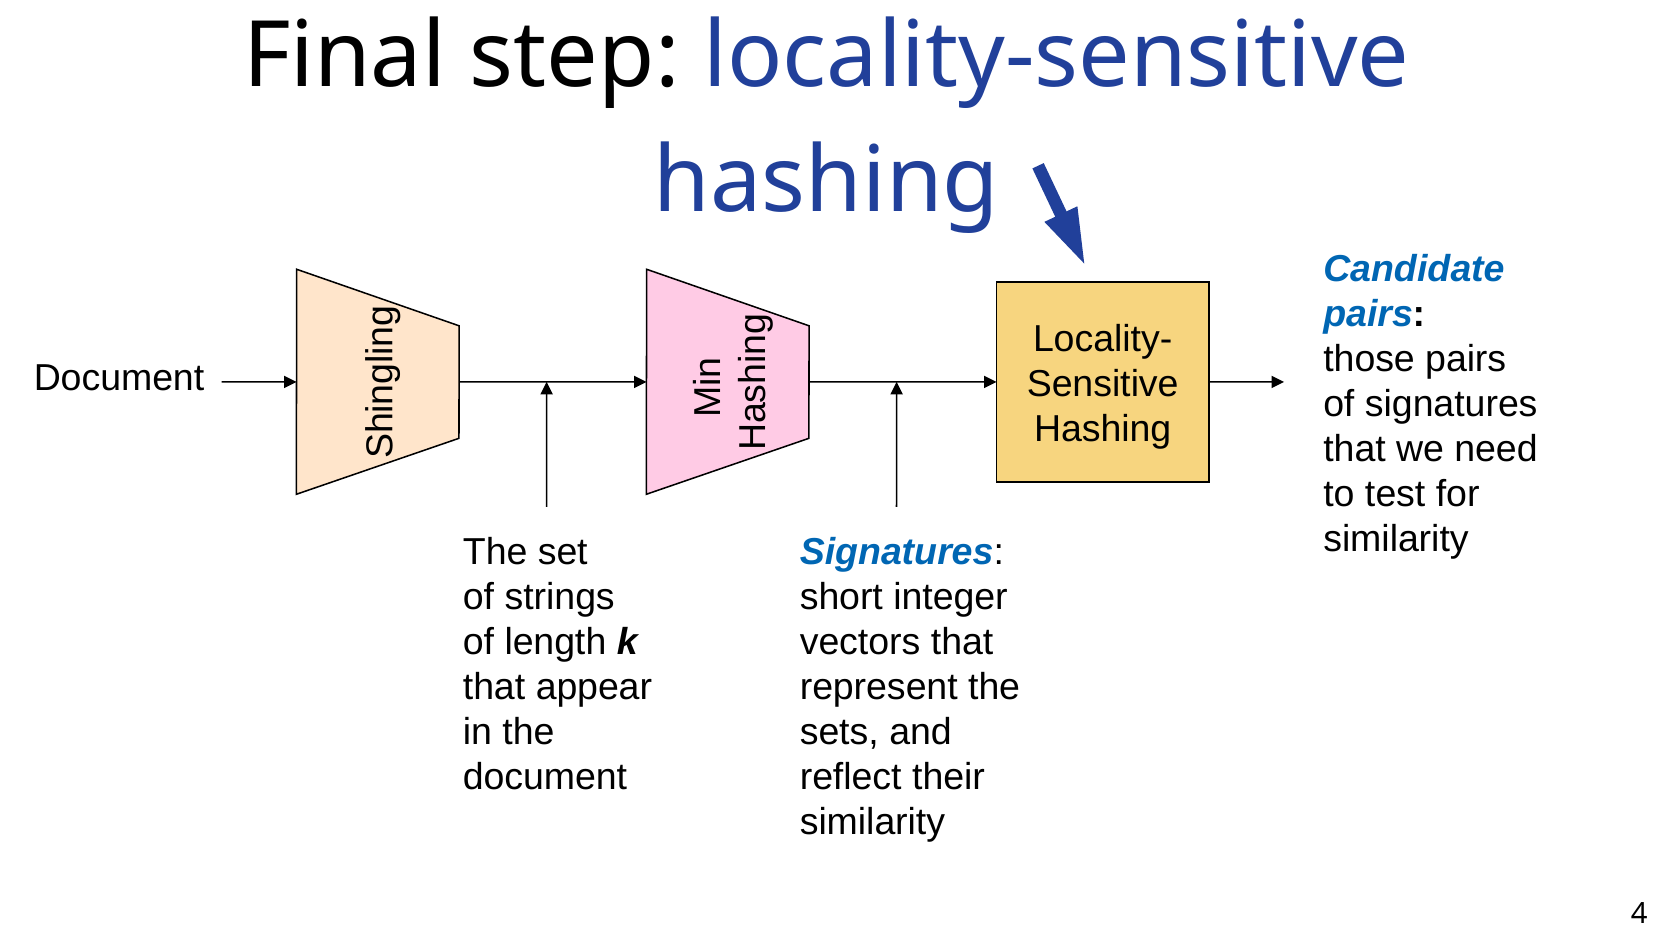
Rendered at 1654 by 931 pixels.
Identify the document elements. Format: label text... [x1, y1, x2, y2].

text_box Min Hashing [646, 269, 810, 495]
text_box Signatures: short integer vectors that represent the sets, and reflect their similarity [785, 519, 1036, 850]
text_box Document [19, 345, 230, 405]
text_box Shingling [296, 269, 460, 495]
title Final step: locality-sensitive hashing [82, 1, 1571, 226]
text_box The set of strings of length k that appear in the document [448, 519, 668, 805]
text_box Candidate pairs: those pairs of signatures that we need to test for similarity [1308, 237, 1553, 567]
text_box Locality- Sensitive Hashing [996, 281, 1209, 482]
